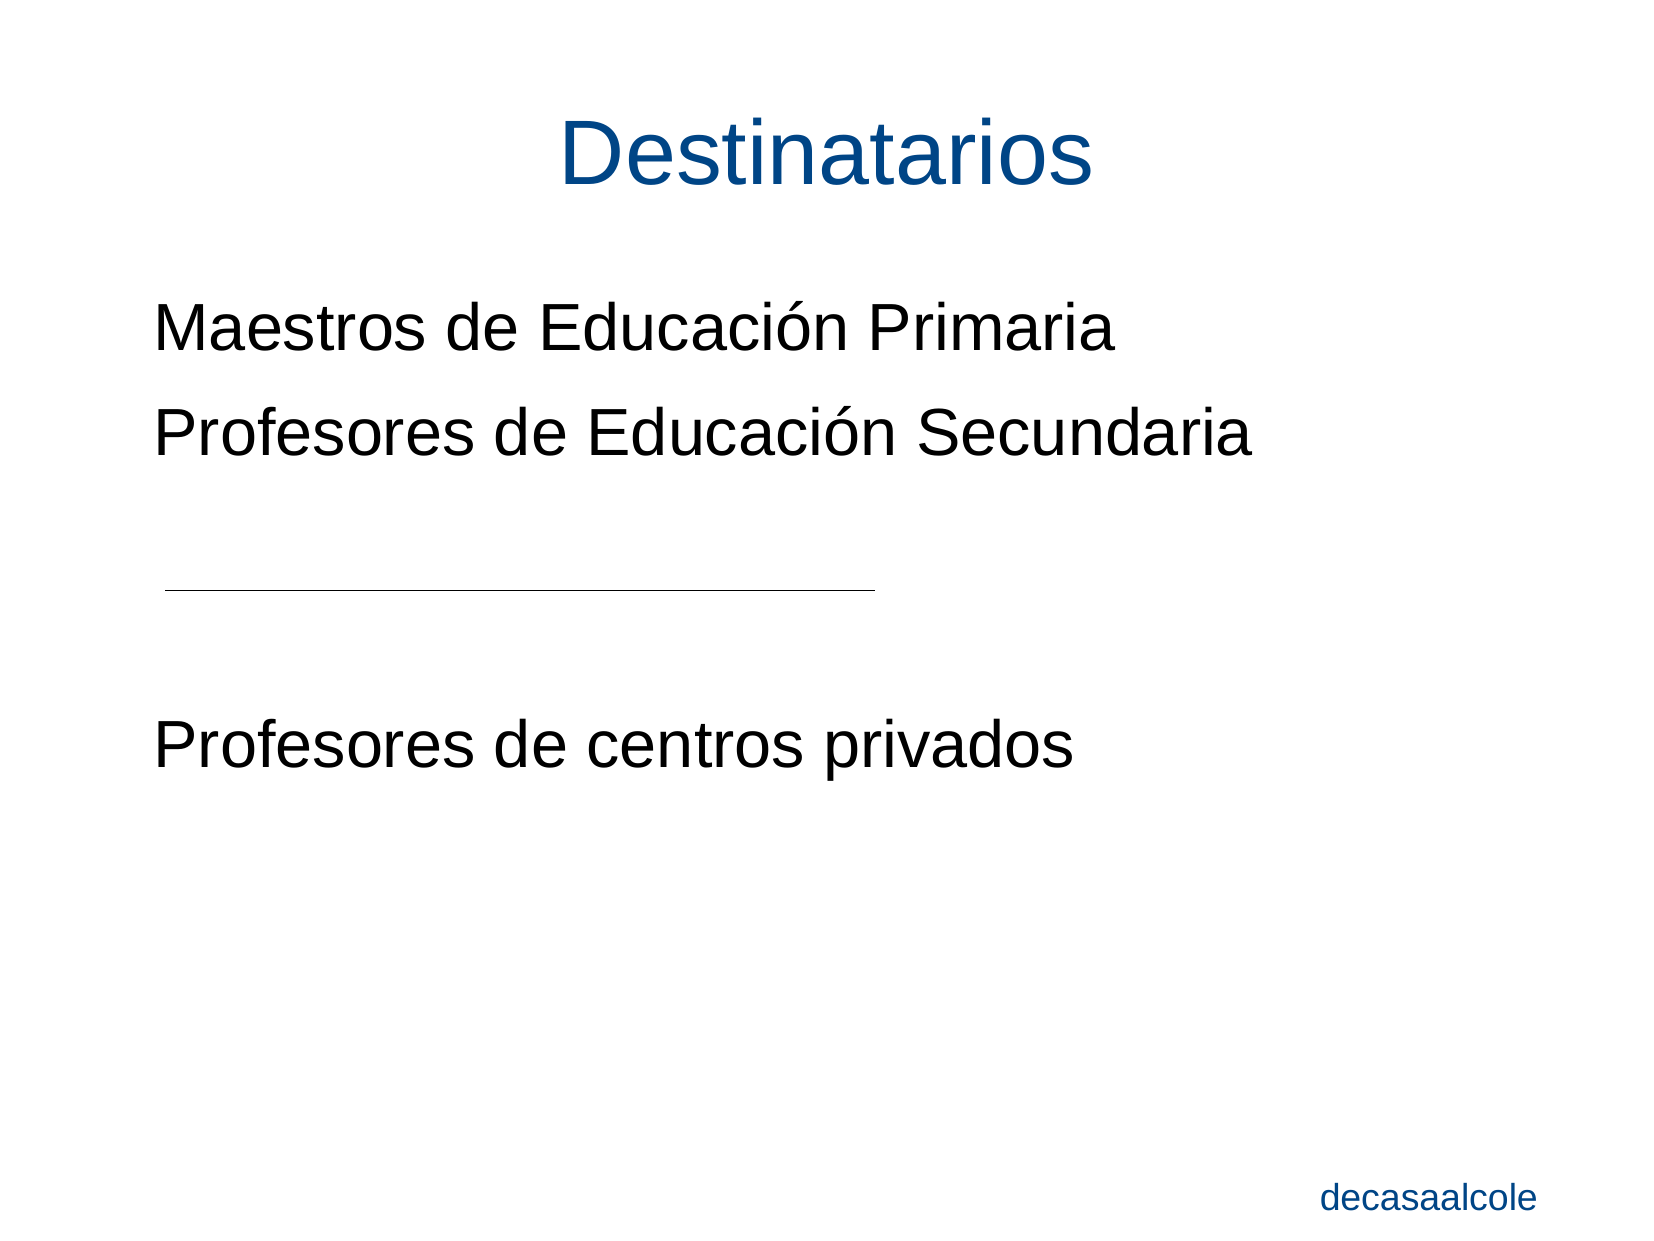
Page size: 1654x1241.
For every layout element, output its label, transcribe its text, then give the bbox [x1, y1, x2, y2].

list Maestros de Educación Primaria Profesores de Educación Secundaria Profesores de centros privados [82, 290, 1571, 1010]
title Destinatarios [82, 49, 1571, 257]
text_box decasaalcole [1305, 1169, 1625, 1227]
